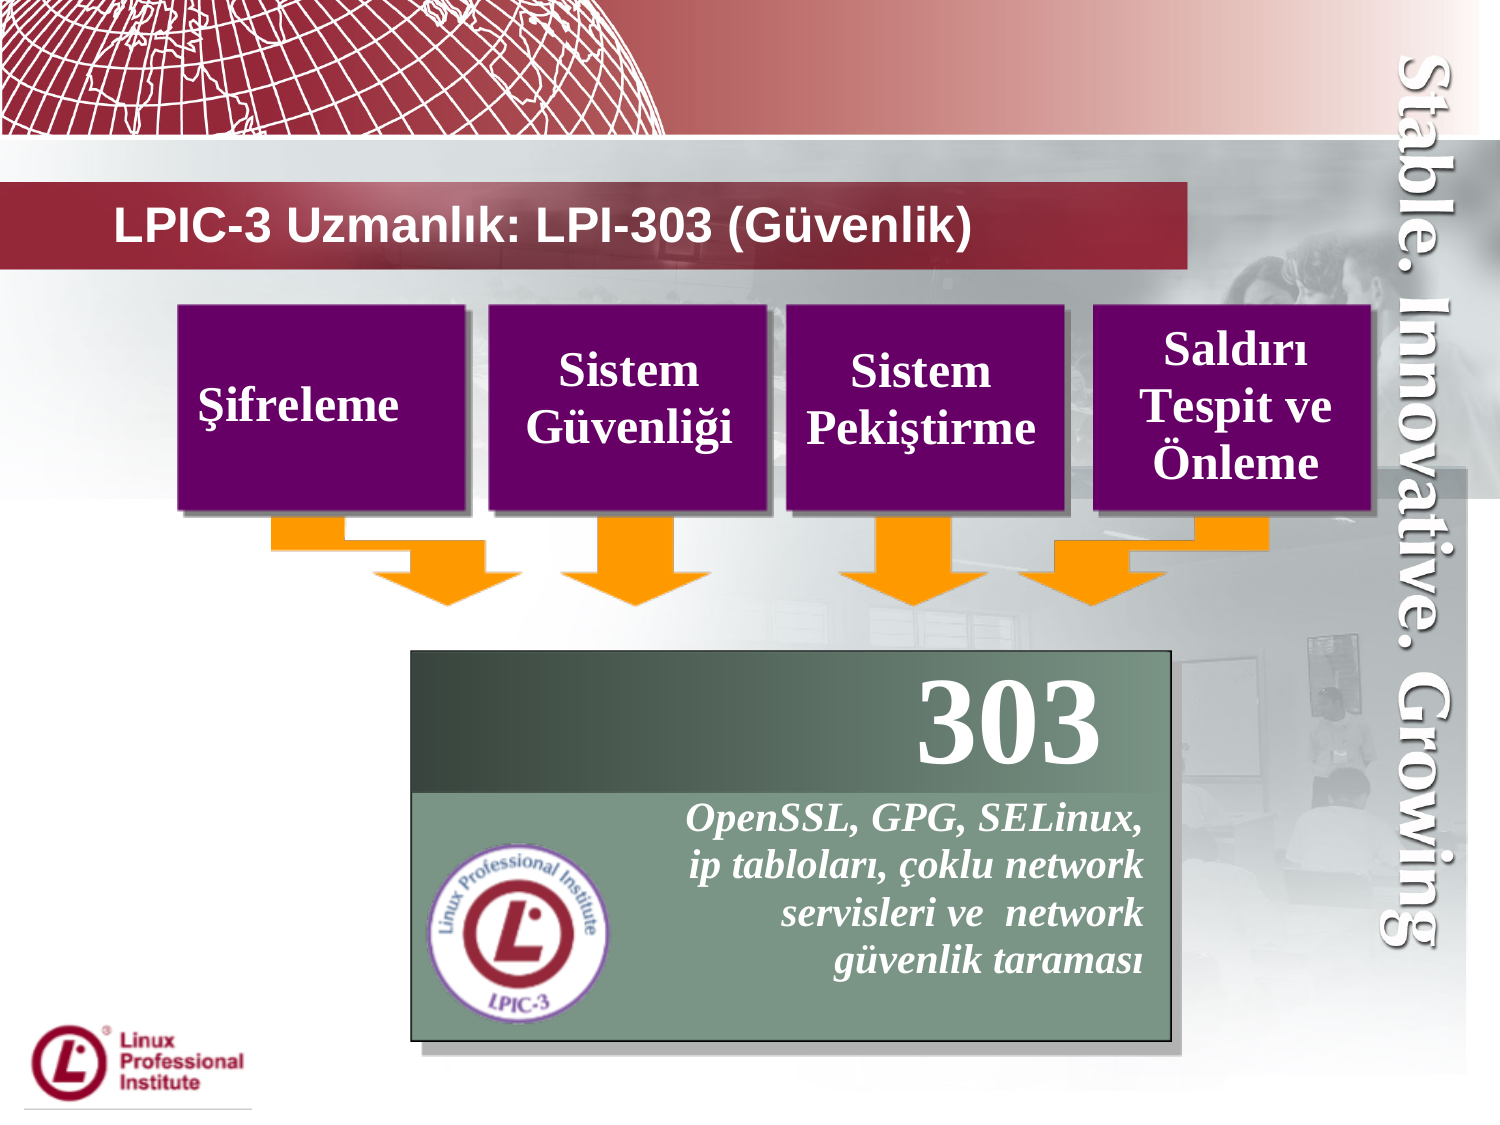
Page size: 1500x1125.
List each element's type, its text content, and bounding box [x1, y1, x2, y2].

text_box Şifreleme [197, 376, 467, 434]
text_box Sistem Güvenliği [518, 341, 741, 456]
text_box Saldırı Tespit ve Önleme [1101, 319, 1372, 491]
text_box 303 [915, 649, 1180, 793]
text_box OpenSSL, GPG, SELinux, ip tabloları, çoklu network servisleri ve network güvenlik taraması [644, 793, 1145, 1031]
text_box Sistem Pekiştirme [800, 341, 1043, 513]
text_box LPIC-3 Uzmanlık: LPI-303 (Güvenlik)‏ [113, 194, 1145, 268]
picture [0, 0, 1500, 1113]
